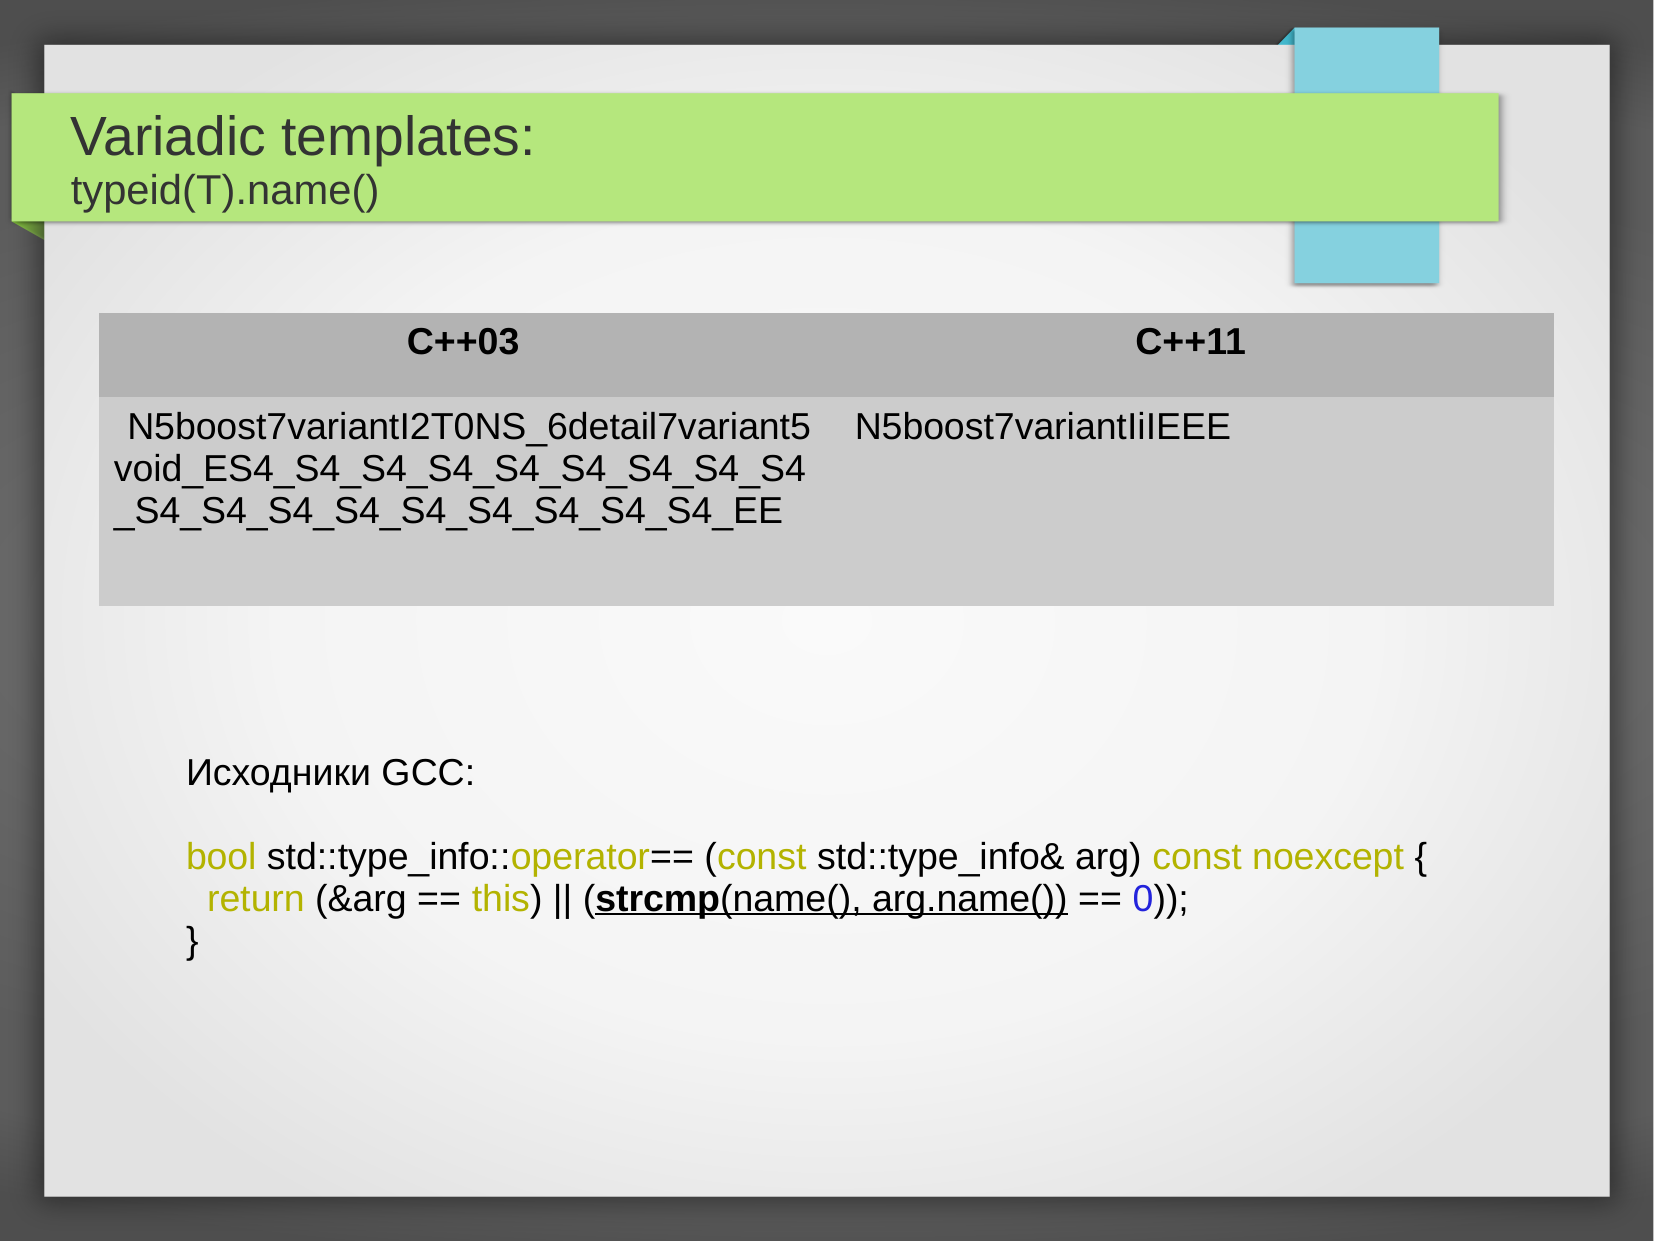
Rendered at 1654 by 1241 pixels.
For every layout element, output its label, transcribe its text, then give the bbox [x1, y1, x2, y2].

text_box Исходники GCC: bool std::type_info::operator== (const std::type_info& arg) const noexcept { return (&arg == this) || (strcmp(name(), arg.name()) == 0)); } [171, 743, 1481, 993]
table_header C++03 [99, 313, 827, 397]
picture [0, 0, 1654, 1241]
table_cell N5boost7variantI2T0NS_6detail7variant5void_ES4_S4_S4_S4_S4_S4_S4_S4_S4_S4_S4_S4_S4_S4_S4_S4_S4_S4_EE [99, 397, 827, 606]
table_cell N5boost7variantIiIEEE [827, 397, 1554, 606]
title Variadic templates: typeid(T).name() [70, 105, 1229, 214]
table_header C++11 [827, 313, 1554, 397]
